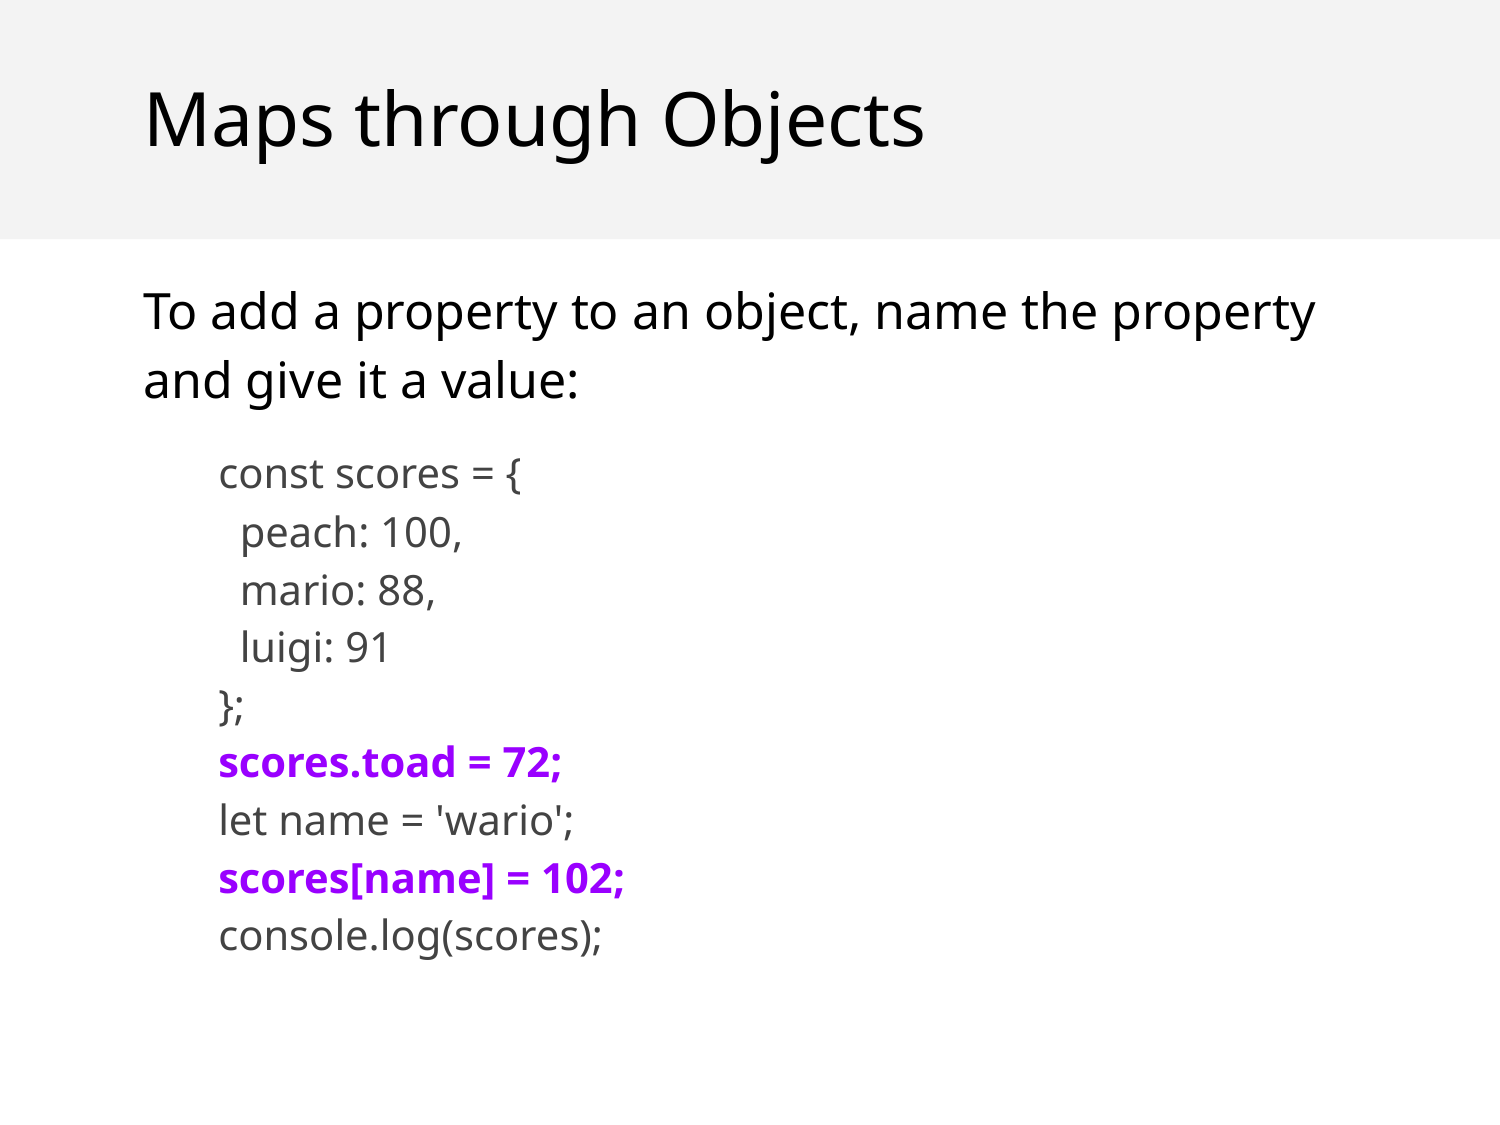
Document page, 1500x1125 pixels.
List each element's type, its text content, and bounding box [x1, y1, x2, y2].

title Maps through Objects [128, 56, 1372, 183]
list To add a property to an object, name the property and give it a value: const scores = { peach: 100, mario: 88, luigi: 91 }; scores.toad = 72; let name = 'wario'; scores[name] = 102; console.log(scores); [128, 255, 1372, 1106]
